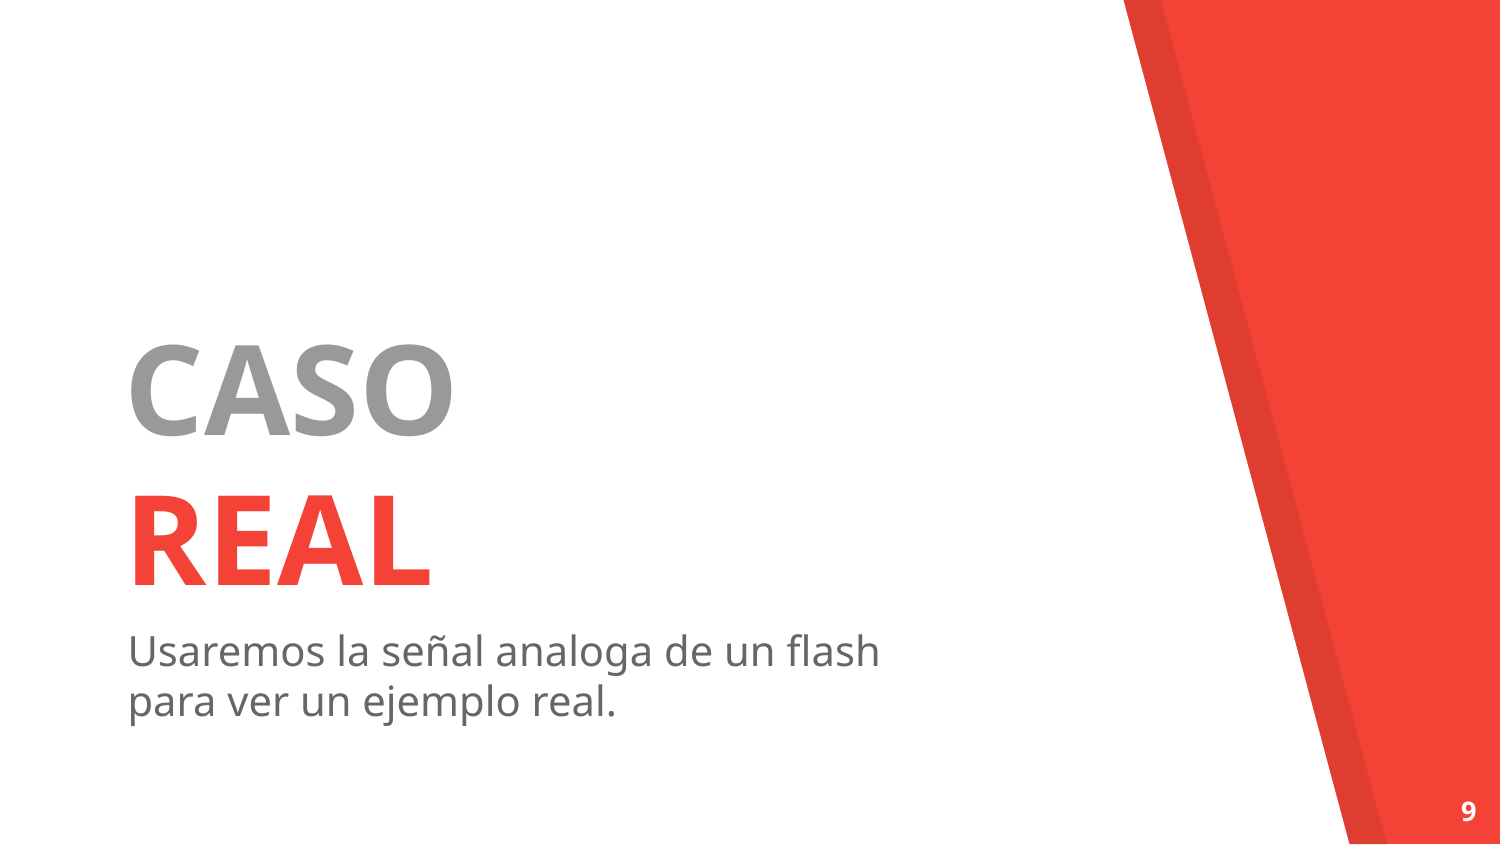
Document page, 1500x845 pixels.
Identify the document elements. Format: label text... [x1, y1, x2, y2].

subtitle Usaremos la señal analoga de un flash para ver un ejemplo real. [112, 610, 974, 739]
title CASO REAL [109, 435, 972, 626]
slide_number <number> [1401, 779, 1492, 845]
